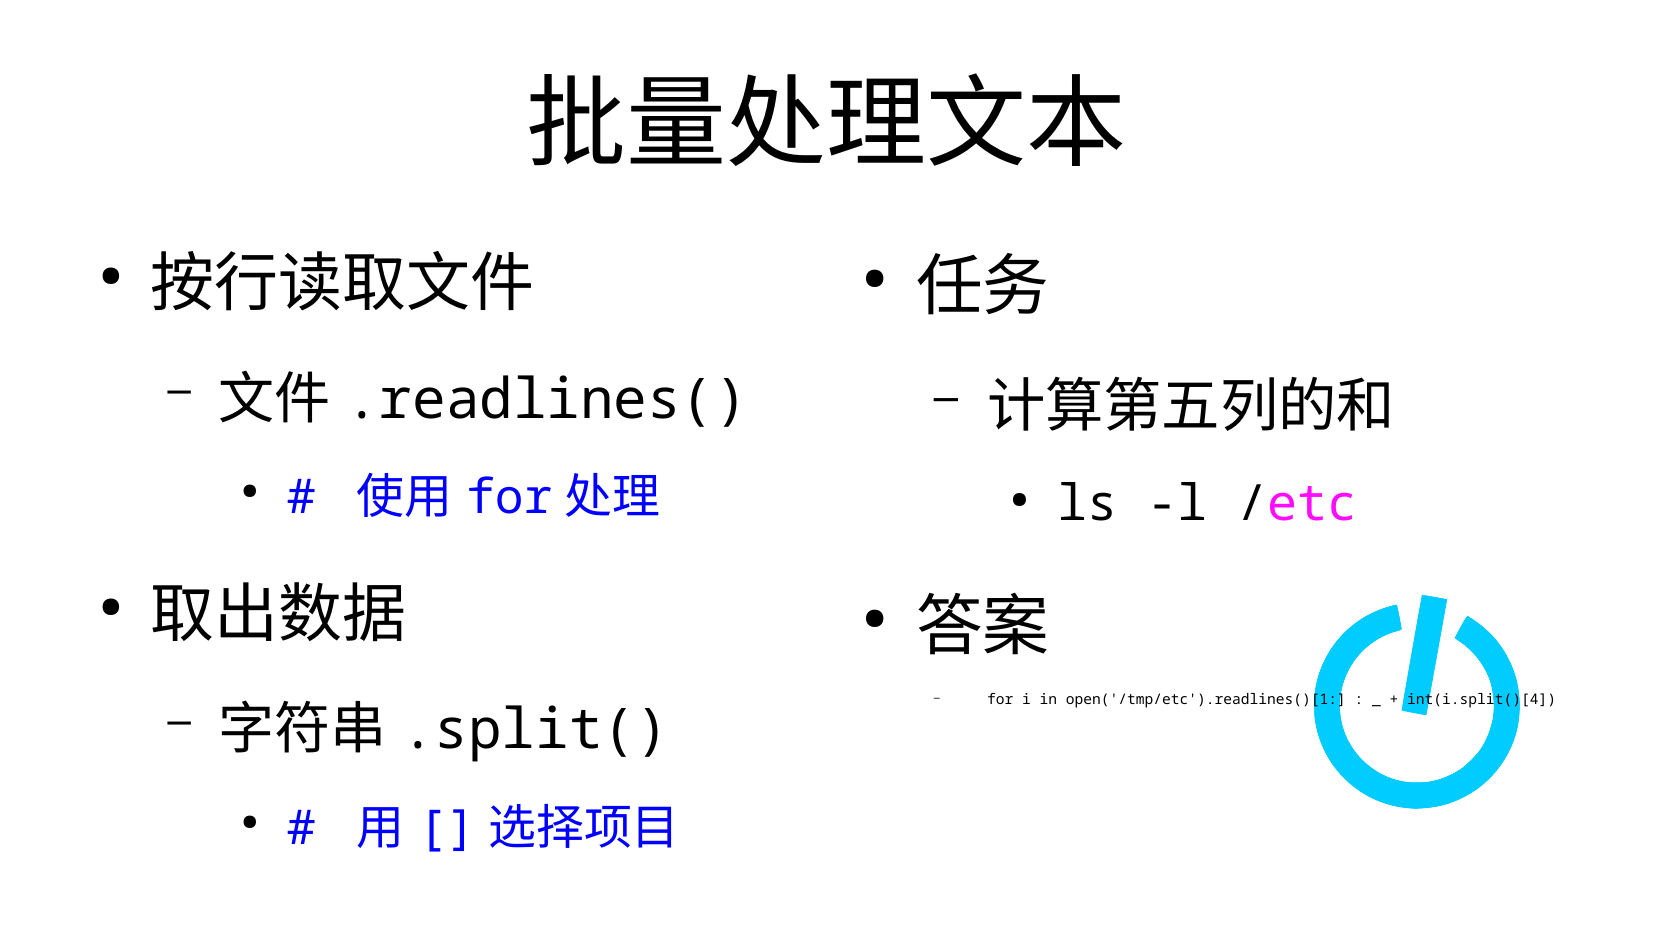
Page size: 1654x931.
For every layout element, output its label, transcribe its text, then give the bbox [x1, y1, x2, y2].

list 任务 计算第五列的和 ls -l /etc 答案 for i in open('/tmp/etc').readlines()[1:] : _ + int(i.split()[4]) [845, 217, 1572, 756]
list 按行读取文件 文件.readlines() # 使用for处理 取出数据 字符串.split() # 用[]选择项目 [82, 217, 809, 863]
title 批量处理文本 [82, 37, 1571, 193]
